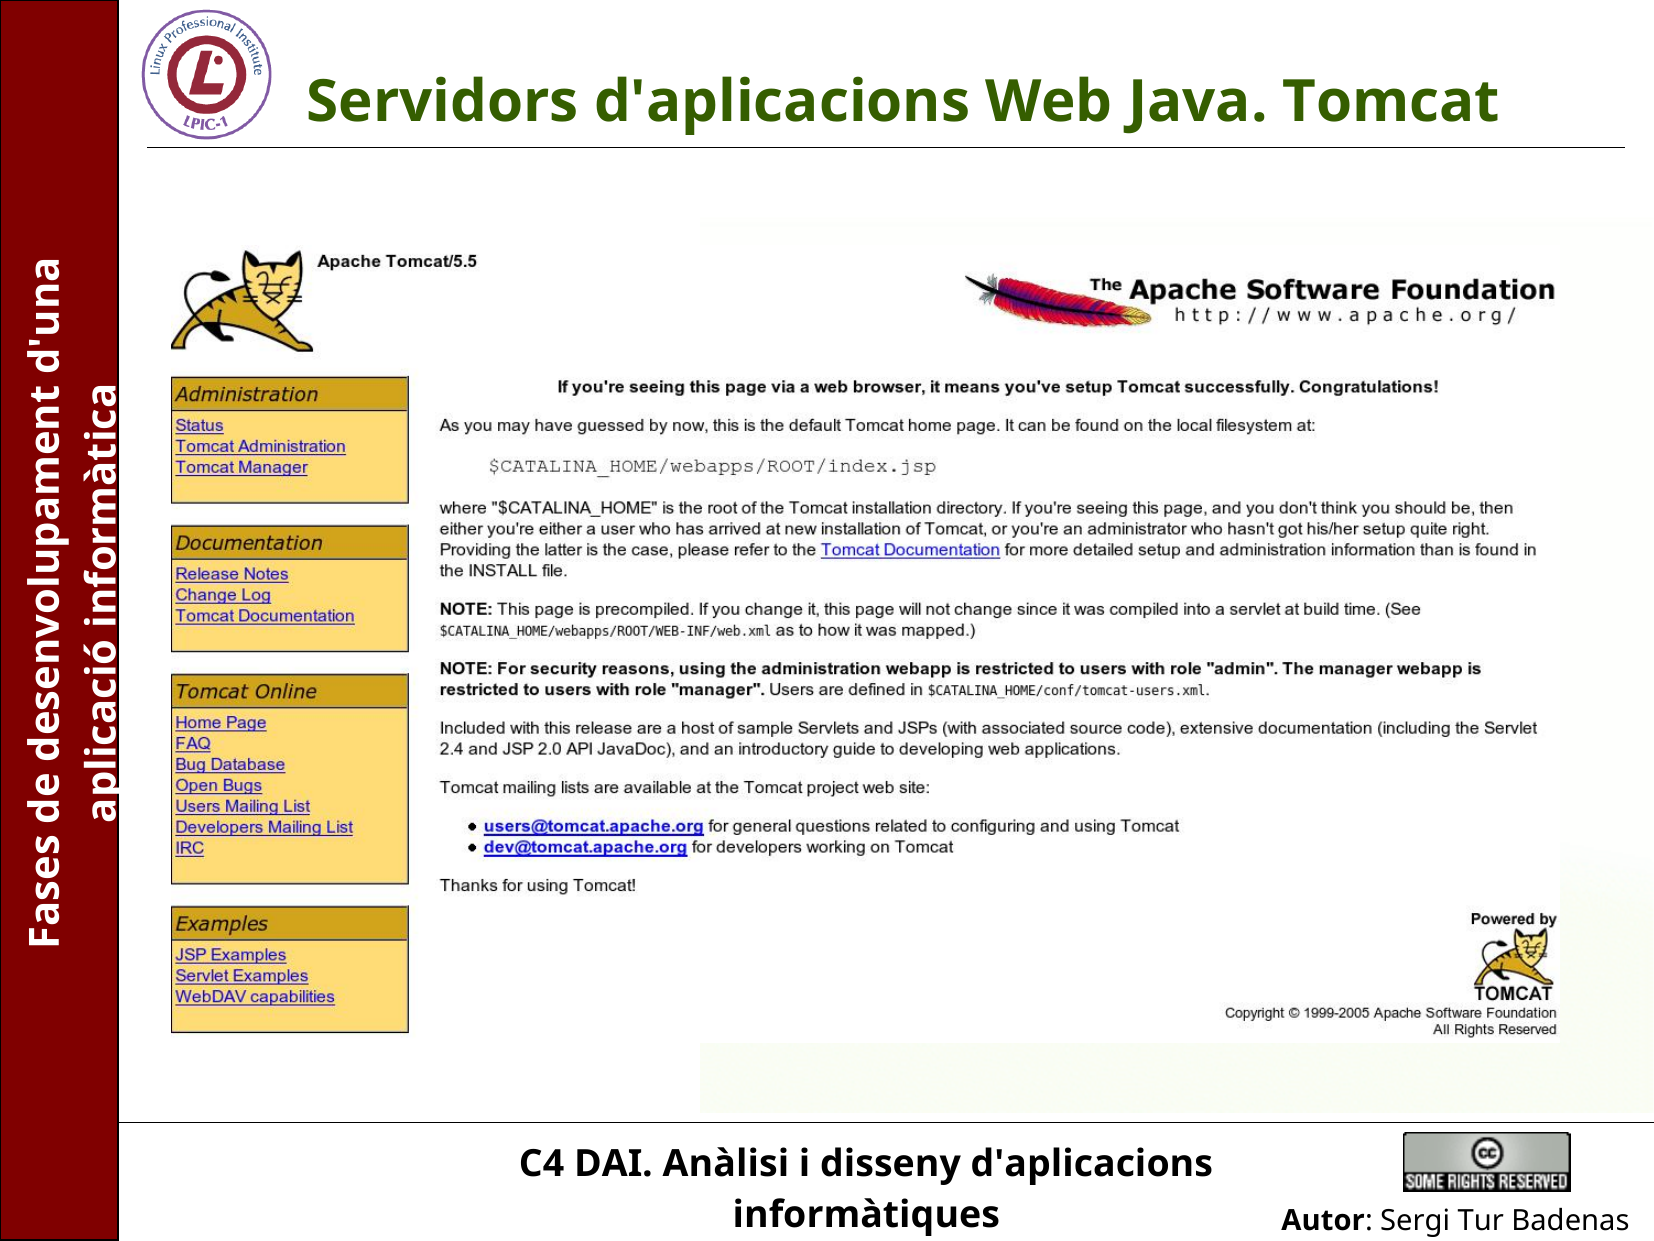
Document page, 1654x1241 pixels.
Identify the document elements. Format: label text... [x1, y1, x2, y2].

title Servidors d'aplicacions Web Java. Tomcat [159, 56, 1648, 141]
picture [1403, 1132, 1571, 1192]
picture [171, 217, 1654, 1113]
picture [135, 5, 277, 142]
